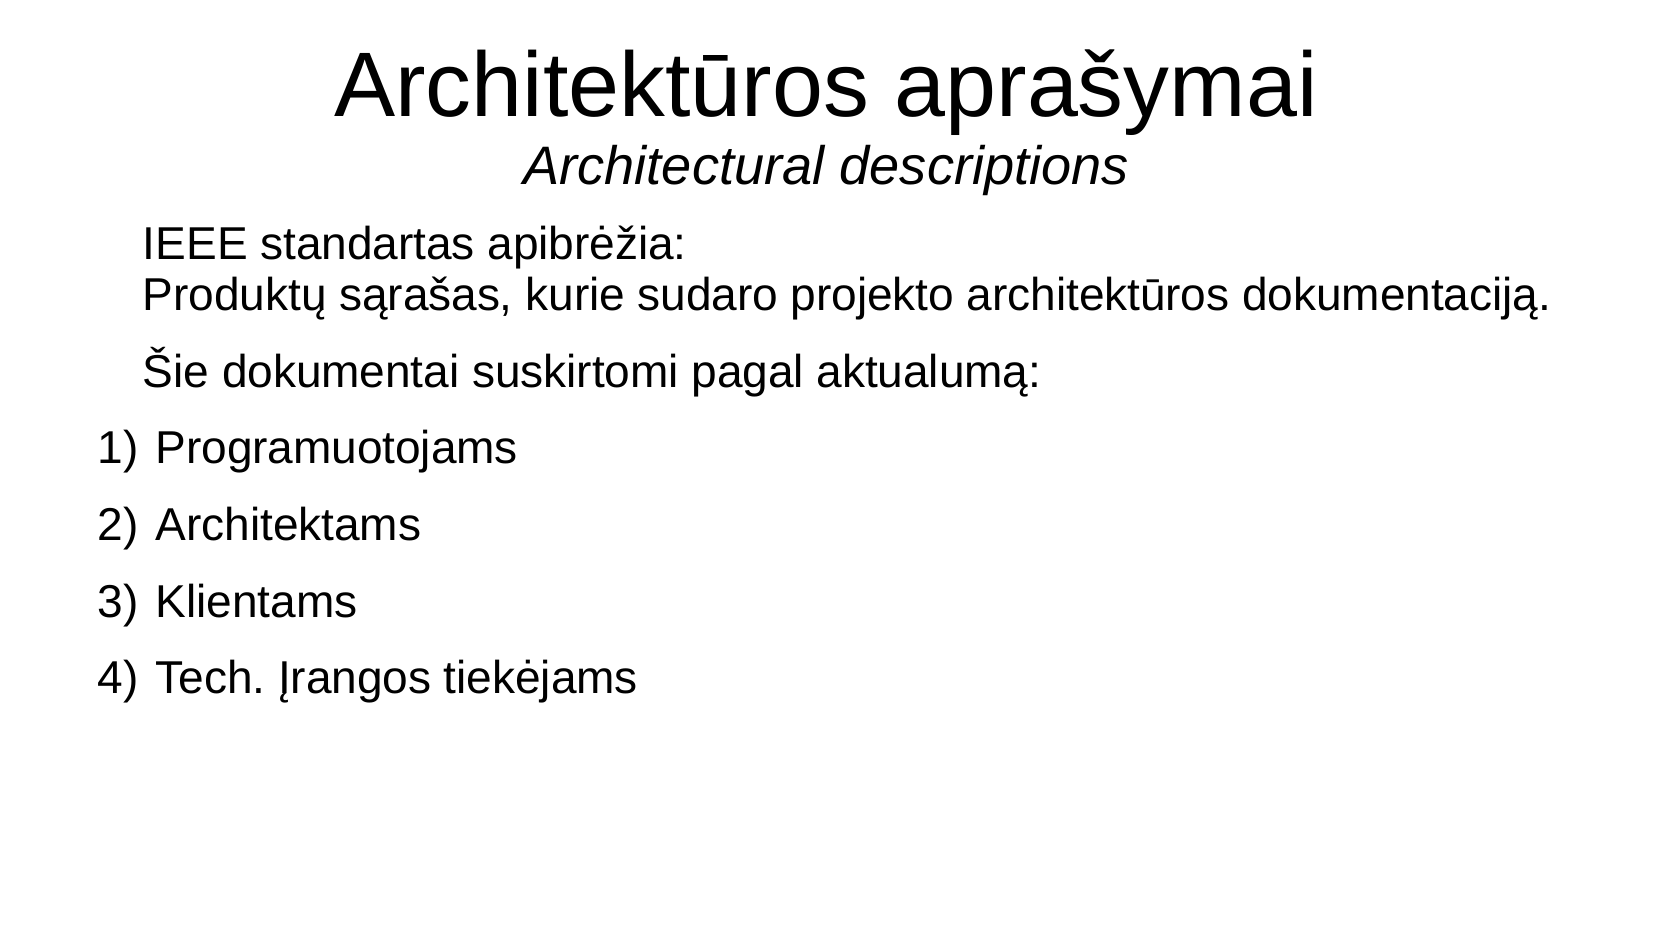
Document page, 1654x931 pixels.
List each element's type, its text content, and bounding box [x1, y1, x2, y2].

list IEEE standartas apibrėžia: Produktų sąrašas, kurie sudaro projekto architektūros dokumentaciją. Šie dokumentai suskirtomi pagal aktualumą: Programuotojams Architektams Klientams Tech. Įrangos tiekėjams [82, 217, 1571, 758]
title Architektūros aprašymai Architectural descriptions [82, 33, 1571, 197]
